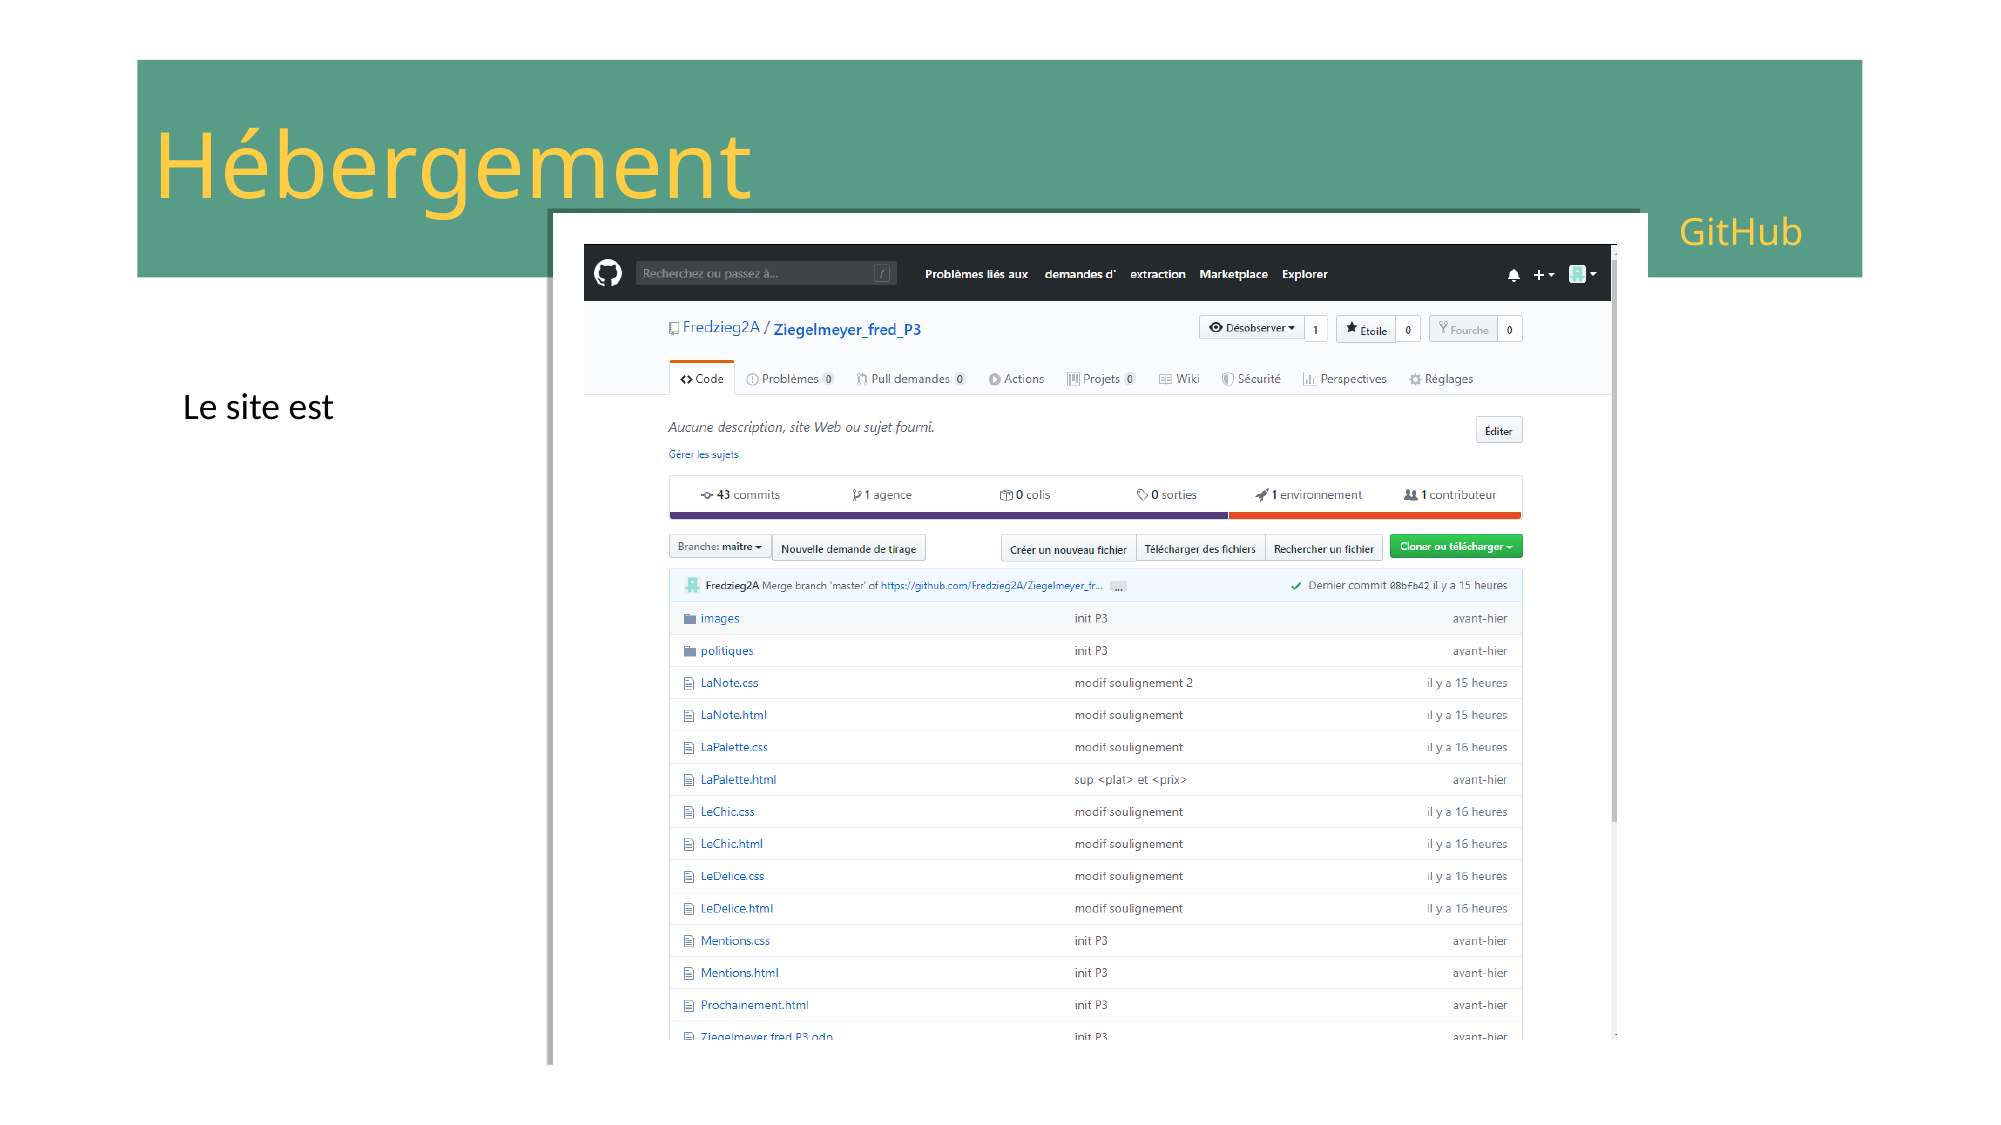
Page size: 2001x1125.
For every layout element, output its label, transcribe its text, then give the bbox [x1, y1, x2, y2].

picture [584, 244, 1618, 1041]
text_box Le site est [168, 374, 502, 435]
title Hébergement [137, 59, 1863, 278]
text_box GitHub [1663, 200, 1863, 262]
